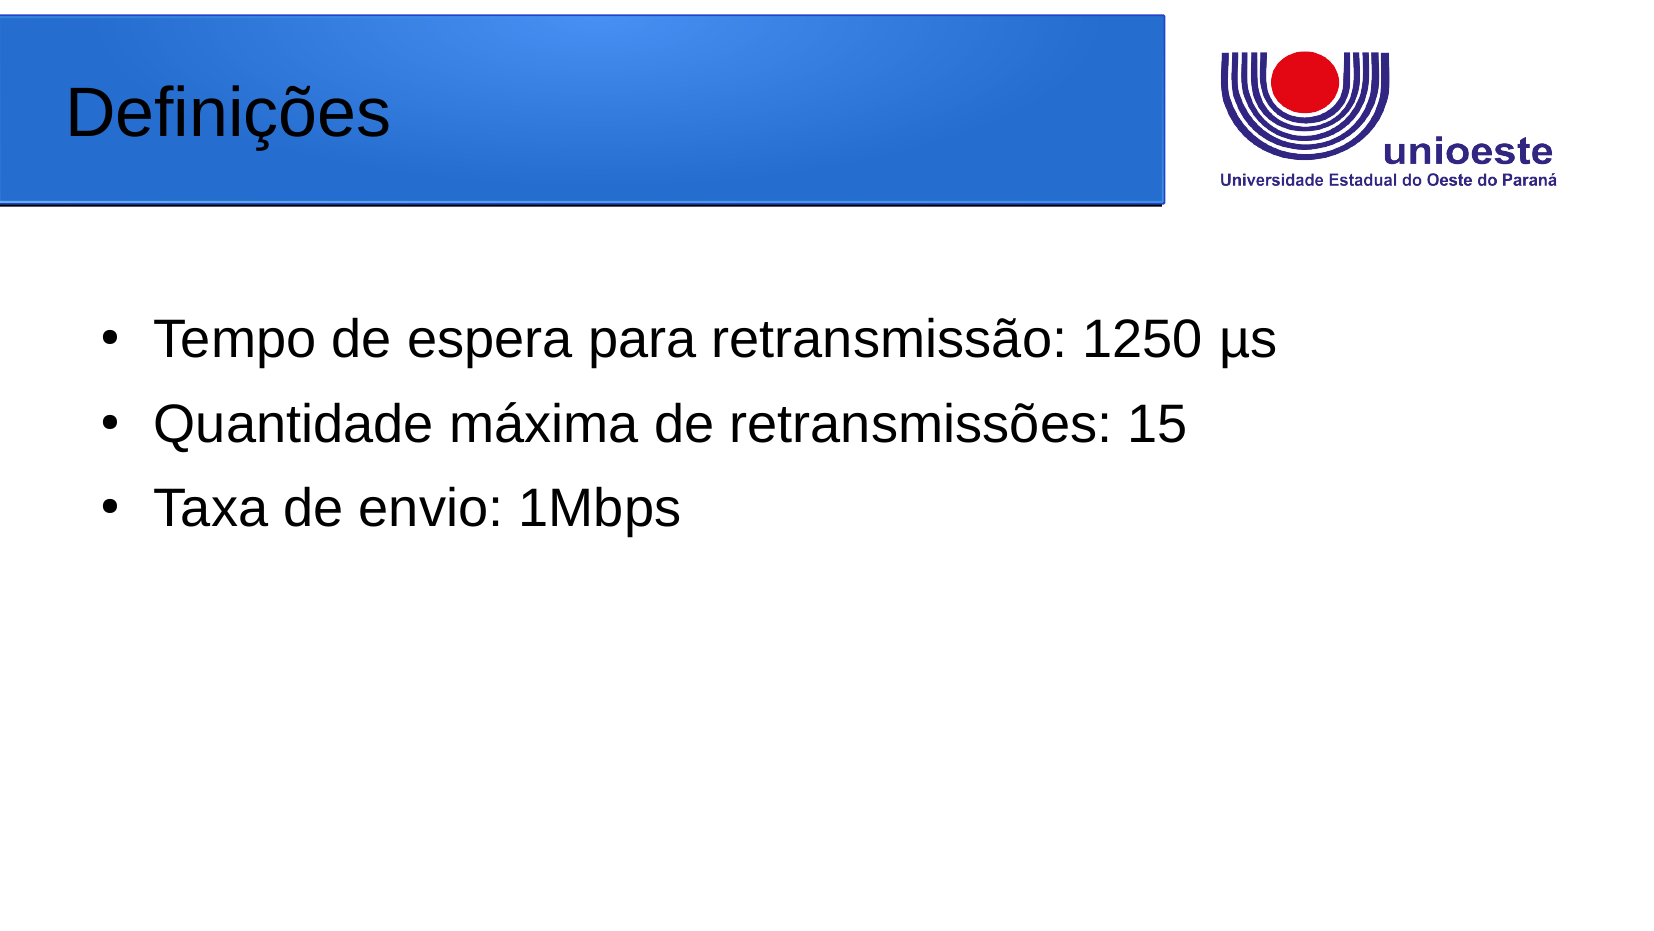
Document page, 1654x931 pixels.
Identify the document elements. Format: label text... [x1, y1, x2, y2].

title Definições [64, 42, 1117, 183]
list Tempo de espera para retransmissão: 1250 µs Quantidade máxima de retransmissões: 15 Taxa de envio: 1Mbps [82, 224, 1571, 764]
picture [1169, 19, 1601, 201]
